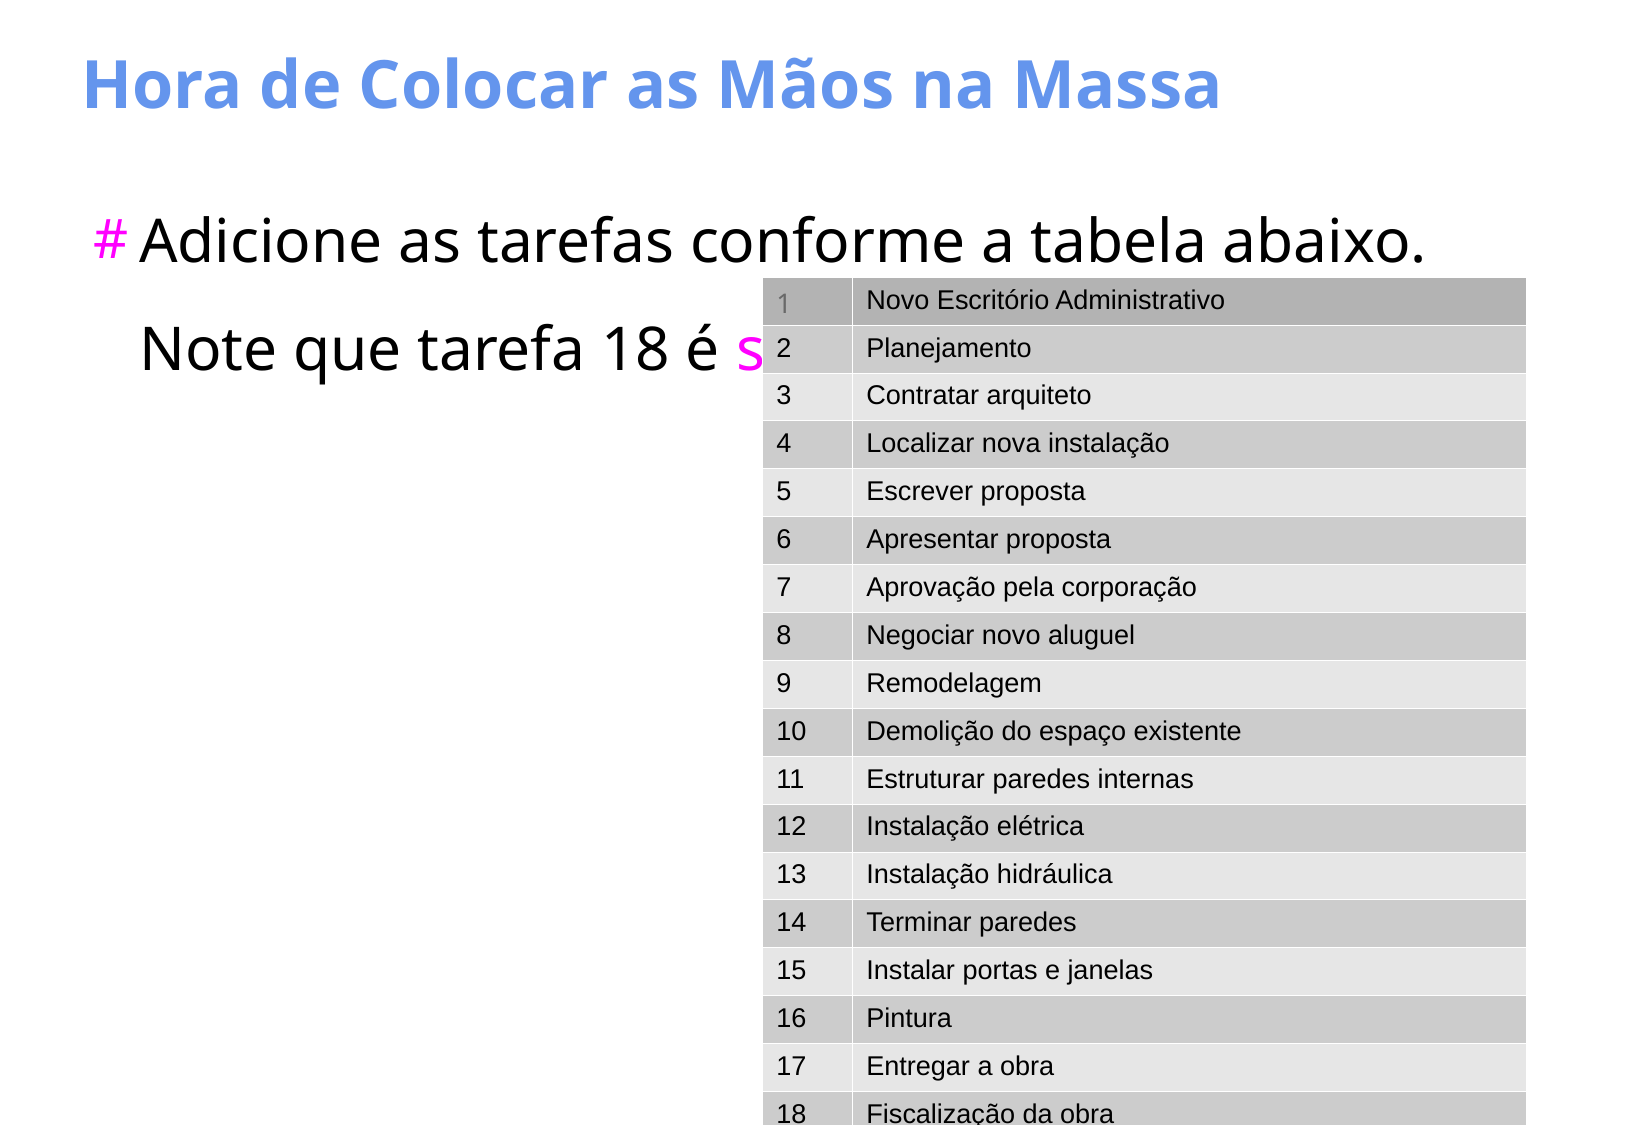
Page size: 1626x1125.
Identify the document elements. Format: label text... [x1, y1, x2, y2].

table_cell Estruturar paredes internas [853, 757, 1526, 804]
title Hora de Colocar as Mãos na Massa [81, 41, 1544, 122]
table_cell 4 [763, 421, 852, 468]
table_cell Localizar nova instalação [853, 421, 1526, 468]
table_cell Remodelagem [853, 661, 1526, 708]
table_cell Apresentar proposta [853, 517, 1526, 564]
table_cell 14 [763, 900, 852, 947]
table_cell 13 [763, 853, 852, 899]
table_cell 8 [763, 613, 852, 660]
table_cell Contratar arquiteto [853, 374, 1526, 420]
table_cell Escrever proposta [853, 469, 1526, 516]
table_cell 11 [763, 757, 852, 804]
table_cell 16 [763, 996, 852, 1043]
table_cell Pintura [853, 996, 1526, 1043]
list Adicione as tarefas conforme a tabela abaixo. Note que tarefa 18 é semanal [81, 165, 1544, 1016]
table_cell 7 [763, 565, 852, 612]
table_cell Entregar a obra [853, 1044, 1526, 1091]
table_cell 10 [763, 709, 852, 756]
table_cell 12 [763, 805, 852, 852]
table_cell Negociar novo aluguel [853, 613, 1526, 660]
table_cell Aprovação pela corporação [853, 565, 1526, 612]
table_cell Fiscalização da obra [853, 1092, 1526, 1125]
table_cell 3 [763, 374, 852, 420]
table_cell Planejamento [853, 326, 1526, 373]
table_cell 9 [763, 661, 852, 708]
table_header 1 [763, 278, 852, 325]
table_cell 17 [763, 1044, 852, 1091]
table_cell 15 [763, 948, 852, 995]
table_cell 18 [763, 1092, 852, 1125]
table_cell Demolição do espaço existente [853, 709, 1526, 756]
table_cell 6 [763, 517, 852, 564]
table_cell Instalar portas e janelas [853, 948, 1526, 995]
table_cell Instalação elétrica [853, 805, 1526, 852]
table_header Novo Escritório Administrativo [853, 278, 1526, 325]
table_cell Terminar paredes [853, 900, 1526, 947]
table_cell Instalação hidráulica [853, 853, 1526, 899]
table_cell 2 [763, 326, 852, 373]
table_cell 5 [763, 469, 852, 516]
